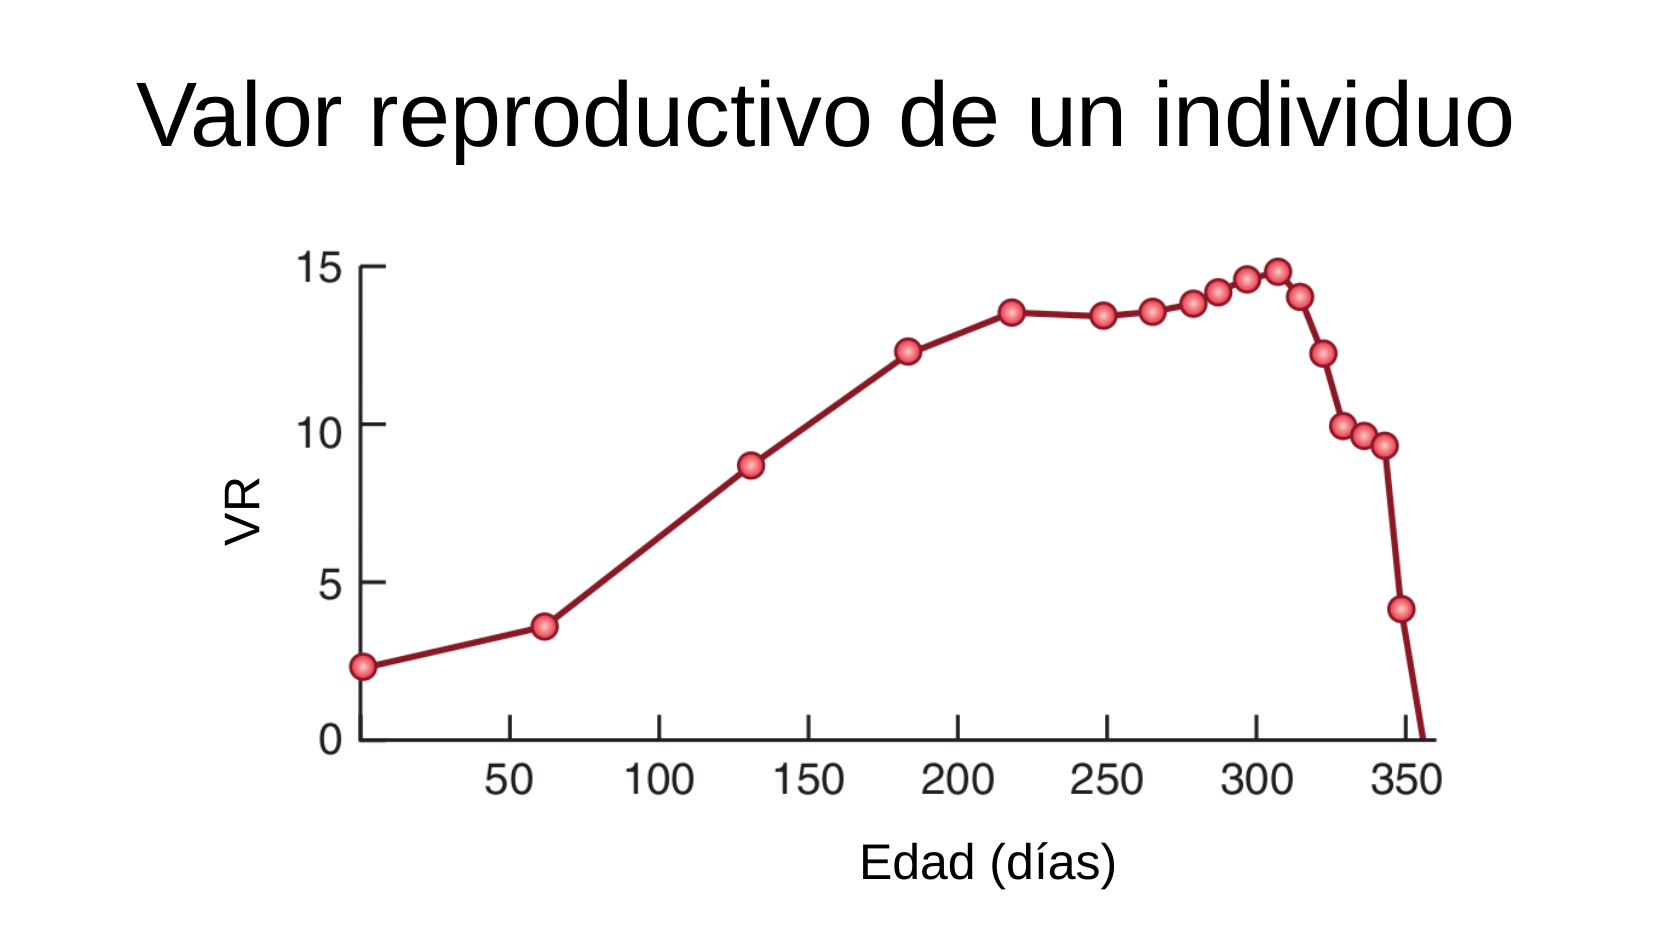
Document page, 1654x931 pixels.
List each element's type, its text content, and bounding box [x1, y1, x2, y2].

picture [265, 236, 1489, 817]
text_box VR [206, 442, 278, 562]
title Valor reproductivo de un individuo [82, 37, 1571, 193]
text_box Edad (días) [844, 826, 1465, 898]
